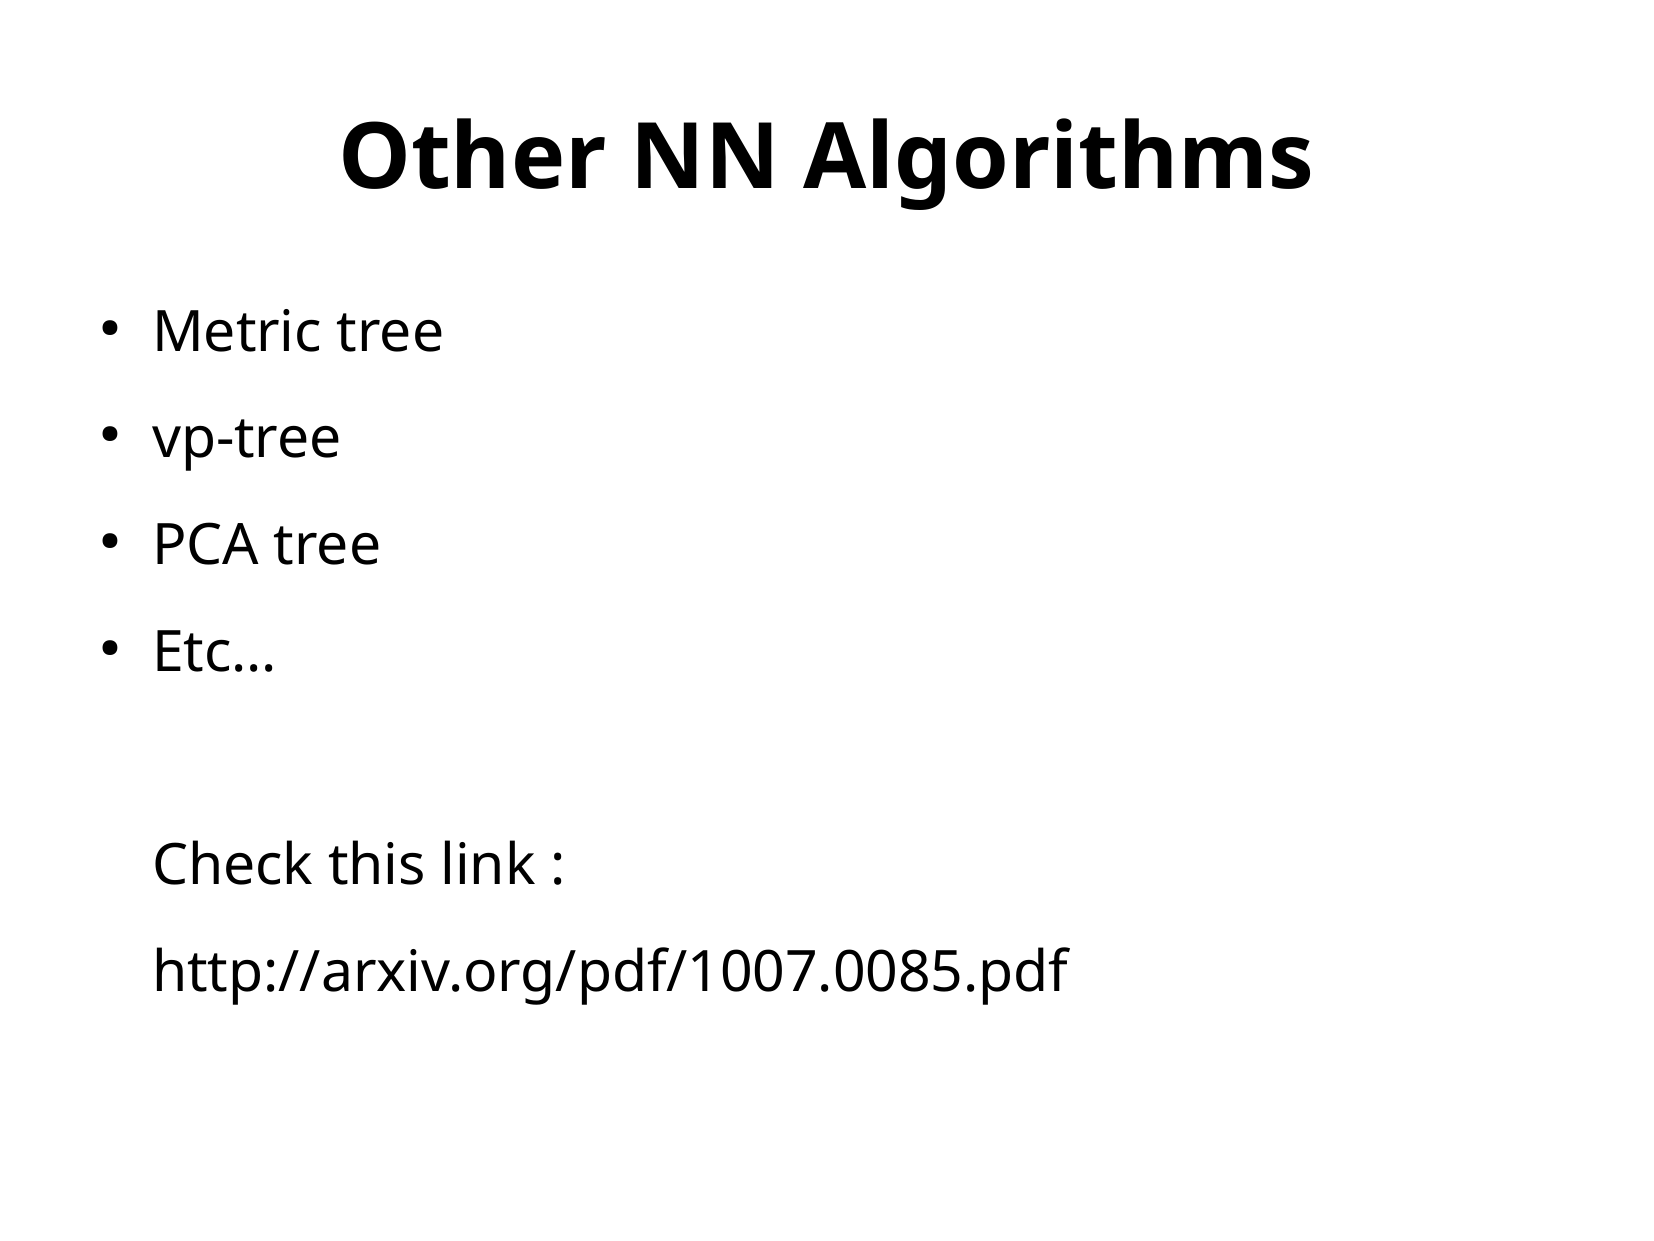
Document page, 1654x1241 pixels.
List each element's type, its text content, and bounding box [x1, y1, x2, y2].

title Other NN Algorithms [82, 49, 1571, 257]
list Metric tree vp-tree PCA tree Etc... Check this link : http://arxiv.org/pdf/1007.0085.pdf [82, 290, 1571, 1010]
